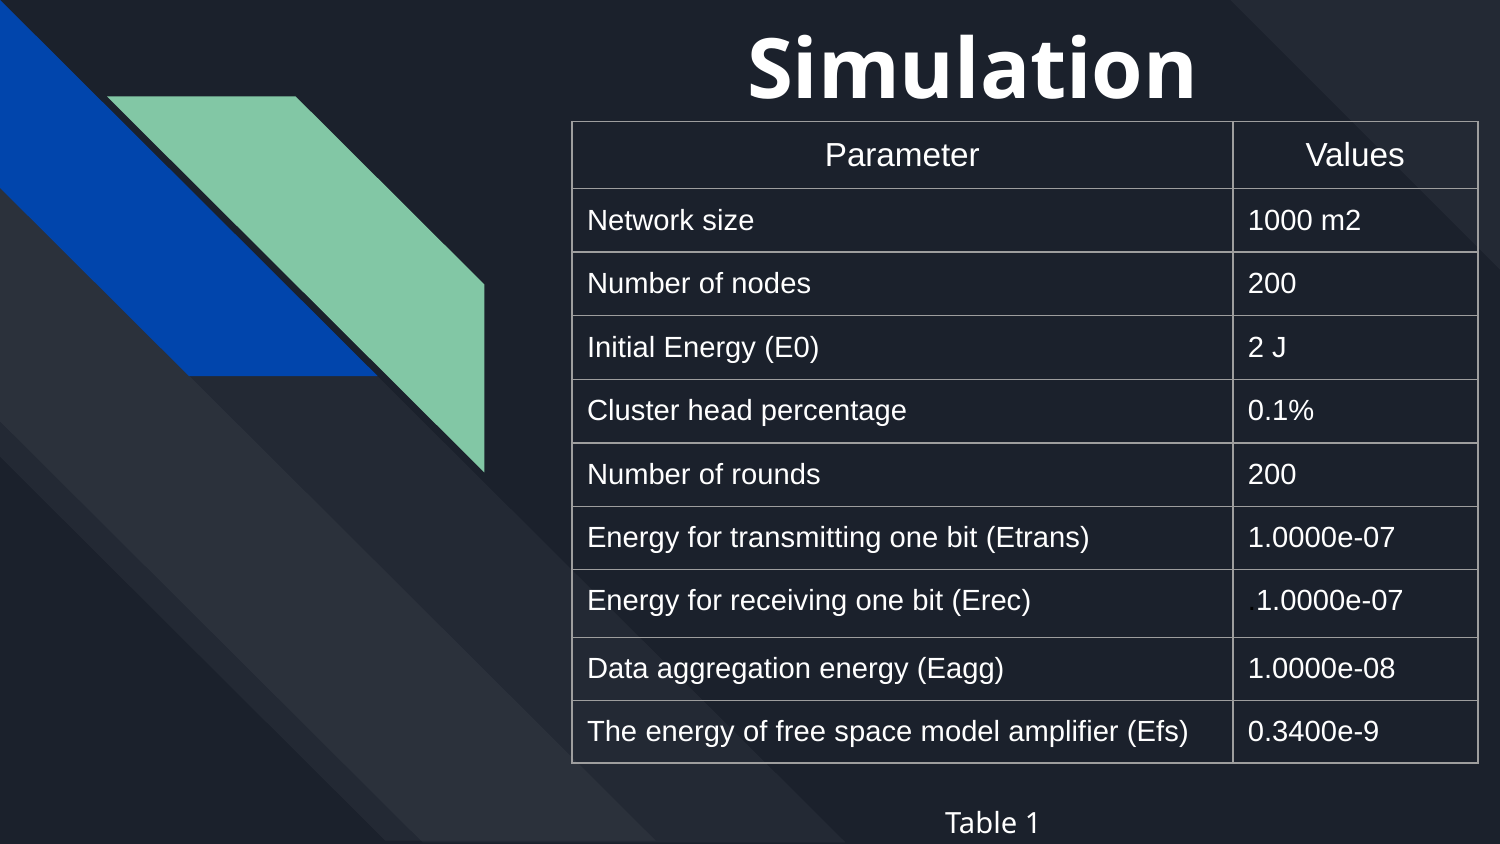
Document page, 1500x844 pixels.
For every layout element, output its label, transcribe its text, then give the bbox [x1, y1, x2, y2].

table_header Parameter [573, 122, 1232, 188]
table_cell Energy for receiving one bit (Erec) [573, 570, 1232, 637]
table_header Values [1234, 122, 1477, 188]
table_cell 1.0000e-07 [1234, 507, 1477, 569]
text_box Table 1 [930, 789, 1181, 826]
table_cell 1.0000e-08 [1234, 638, 1477, 700]
table_cell Network size [573, 189, 1232, 251]
table_cell 200 [1234, 253, 1477, 315]
table_cell 2 J [1234, 316, 1477, 379]
table_cell Number of rounds [573, 444, 1232, 506]
table_cell .1.0000e-07 [1234, 570, 1477, 637]
title Simulation [572, 0, 1396, 111]
table_cell 0.1% [1234, 380, 1477, 442]
table_cell 0.3400e-9 [1234, 701, 1477, 762]
table_cell The energy of free space model amplifier (Efs) [573, 701, 1232, 762]
table_cell 1000 m2 [1234, 189, 1477, 251]
table_cell Number of nodes [573, 253, 1232, 315]
table_cell 200 [1234, 444, 1477, 506]
table_cell Energy for transmitting one bit (Etrans) [573, 507, 1232, 569]
table_cell Cluster head percentage [573, 380, 1232, 442]
table_cell Initial Energy (E0) [573, 316, 1232, 379]
table_cell Data aggregation energy (Eagg) [573, 638, 1232, 700]
